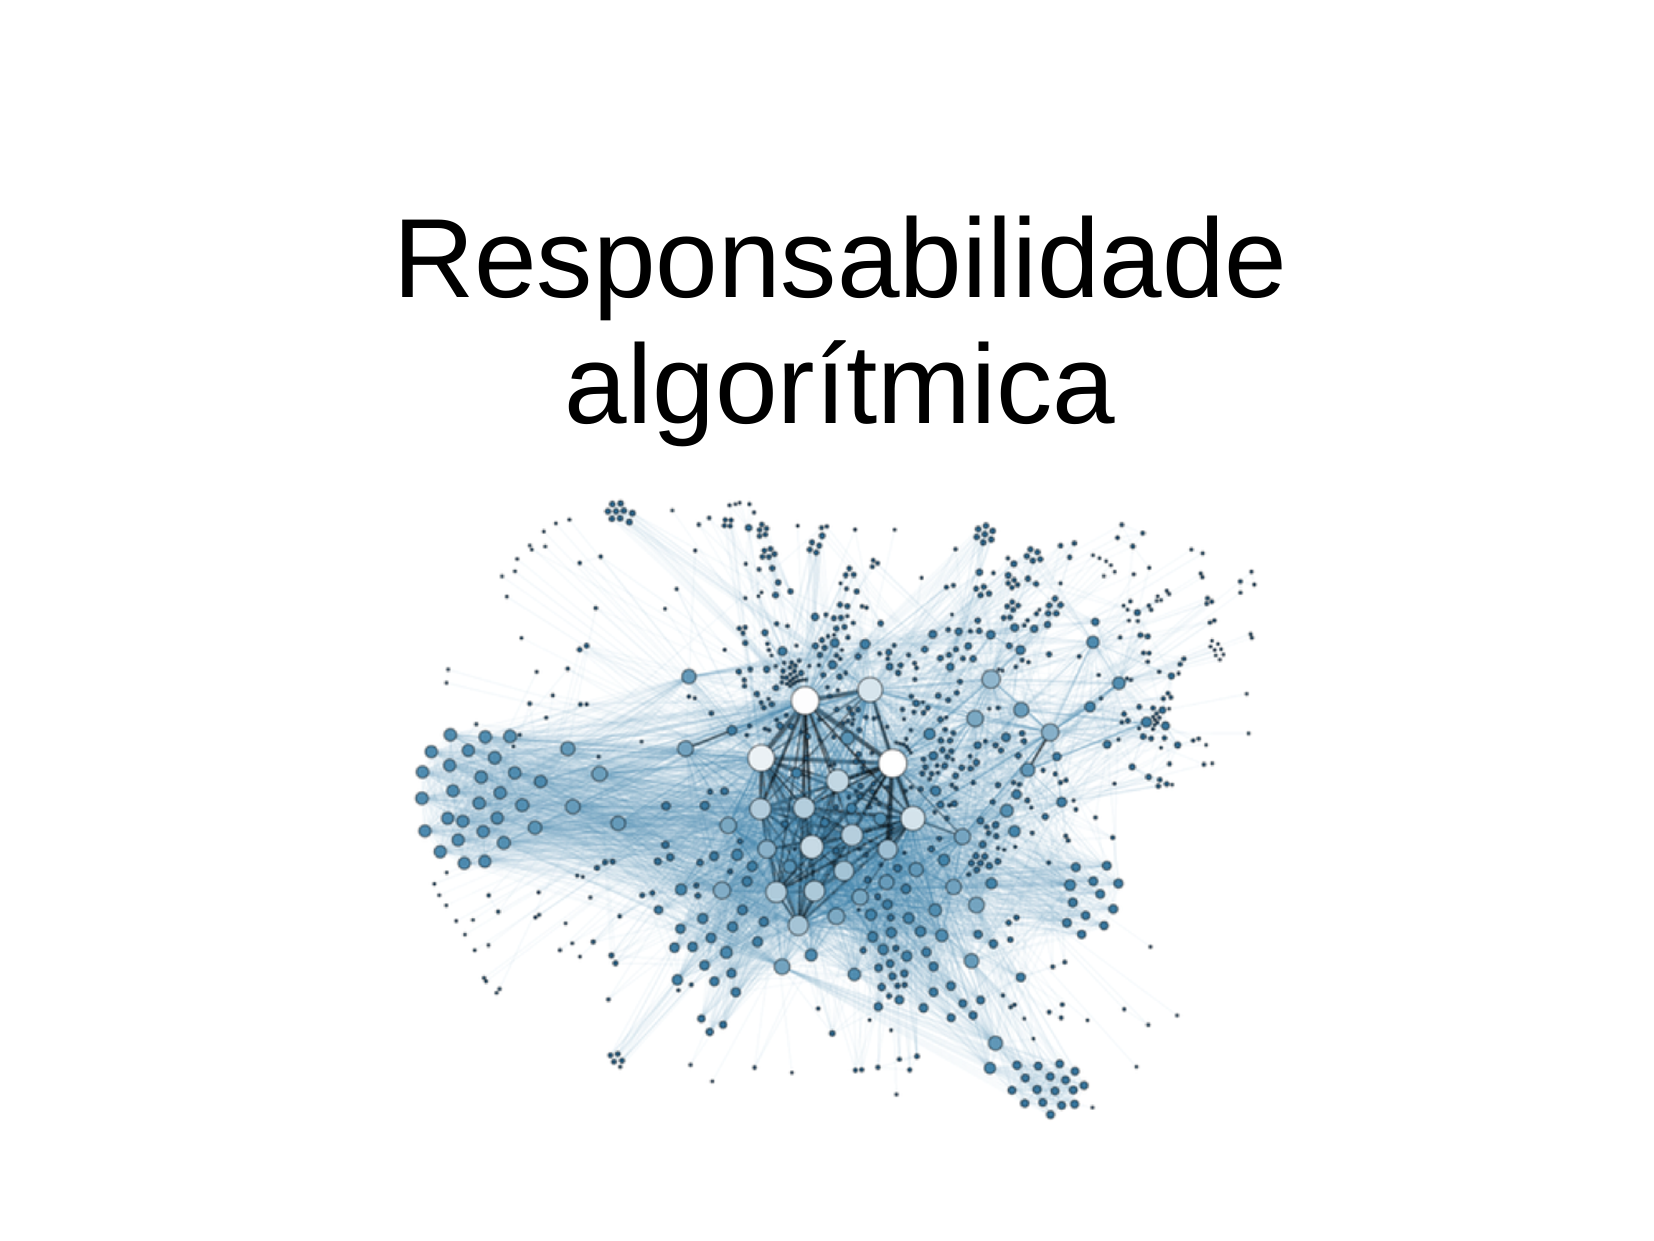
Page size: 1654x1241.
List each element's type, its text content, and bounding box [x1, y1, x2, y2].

picture [400, 562, 1271, 1134]
title Responsabilidade algorítmica [225, 81, 1456, 562]
